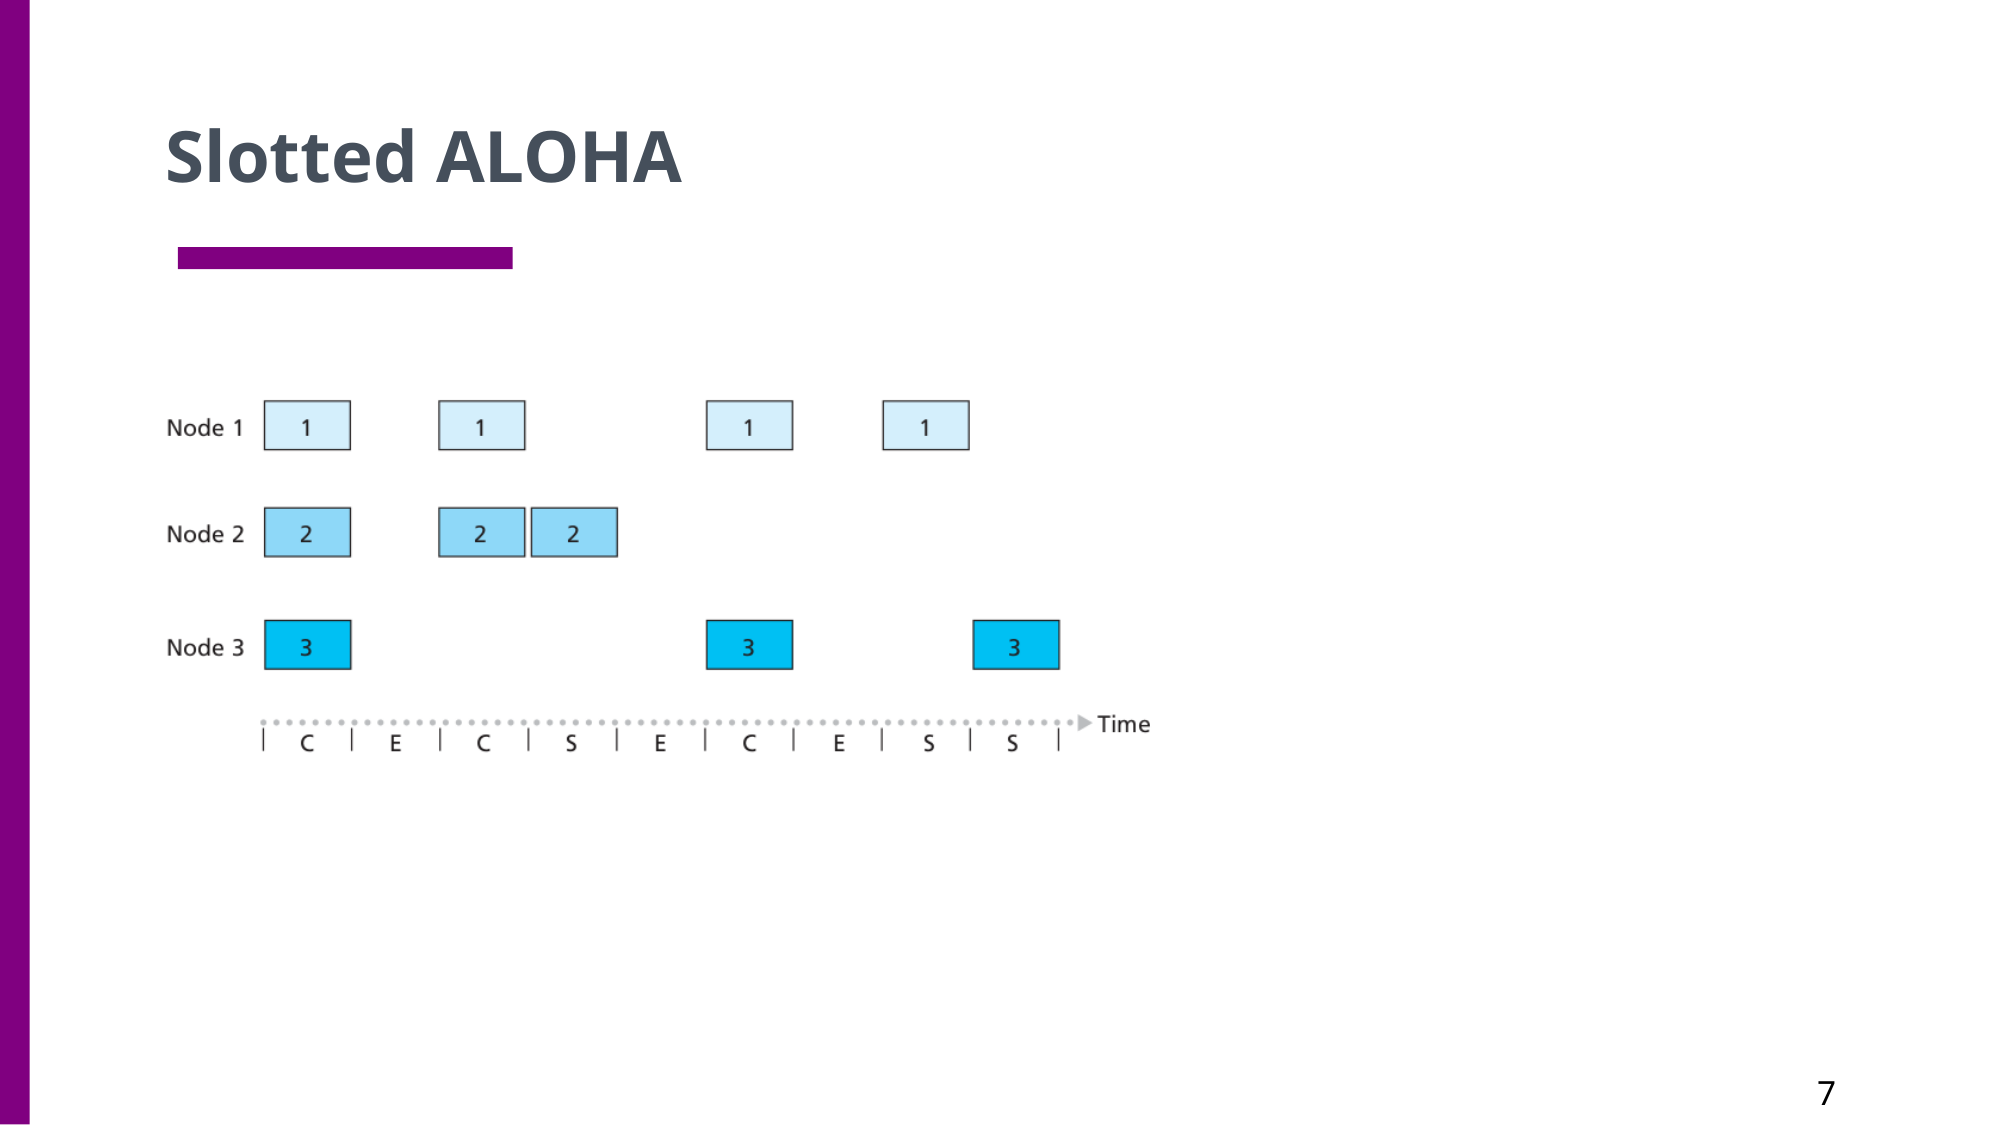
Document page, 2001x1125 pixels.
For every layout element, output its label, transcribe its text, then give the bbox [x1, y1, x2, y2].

picture [90, 344, 1181, 781]
text_box Slotted ALOHA [151, 0, 1849, 212]
